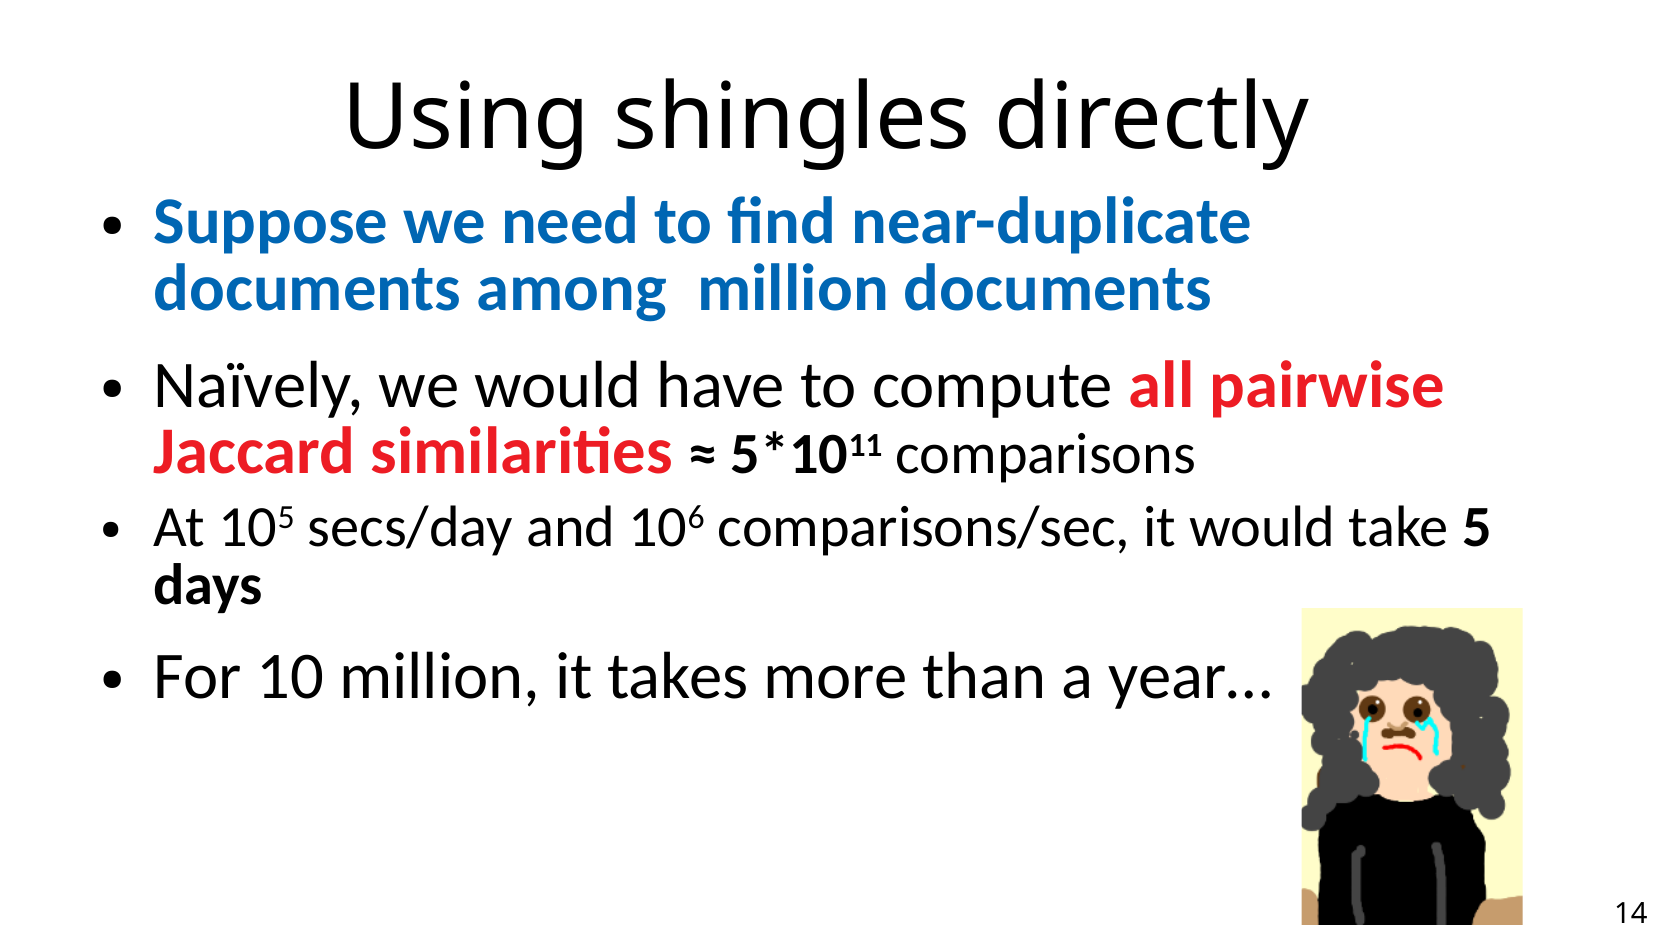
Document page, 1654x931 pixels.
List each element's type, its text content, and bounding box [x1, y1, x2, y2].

title Using shingles directly [82, 1, 1571, 193]
picture [1301, 608, 1523, 925]
list Suppose we need to find near-duplicate documents among million documents Naïvely, we would have to compute all pairwise Jaccard similarities ≈ 5*1011 comparisons At 105 secs/day and 106 comparisons/sec, it would take 5 days For 10 million, it takes more than a year… [82, 193, 1571, 734]
